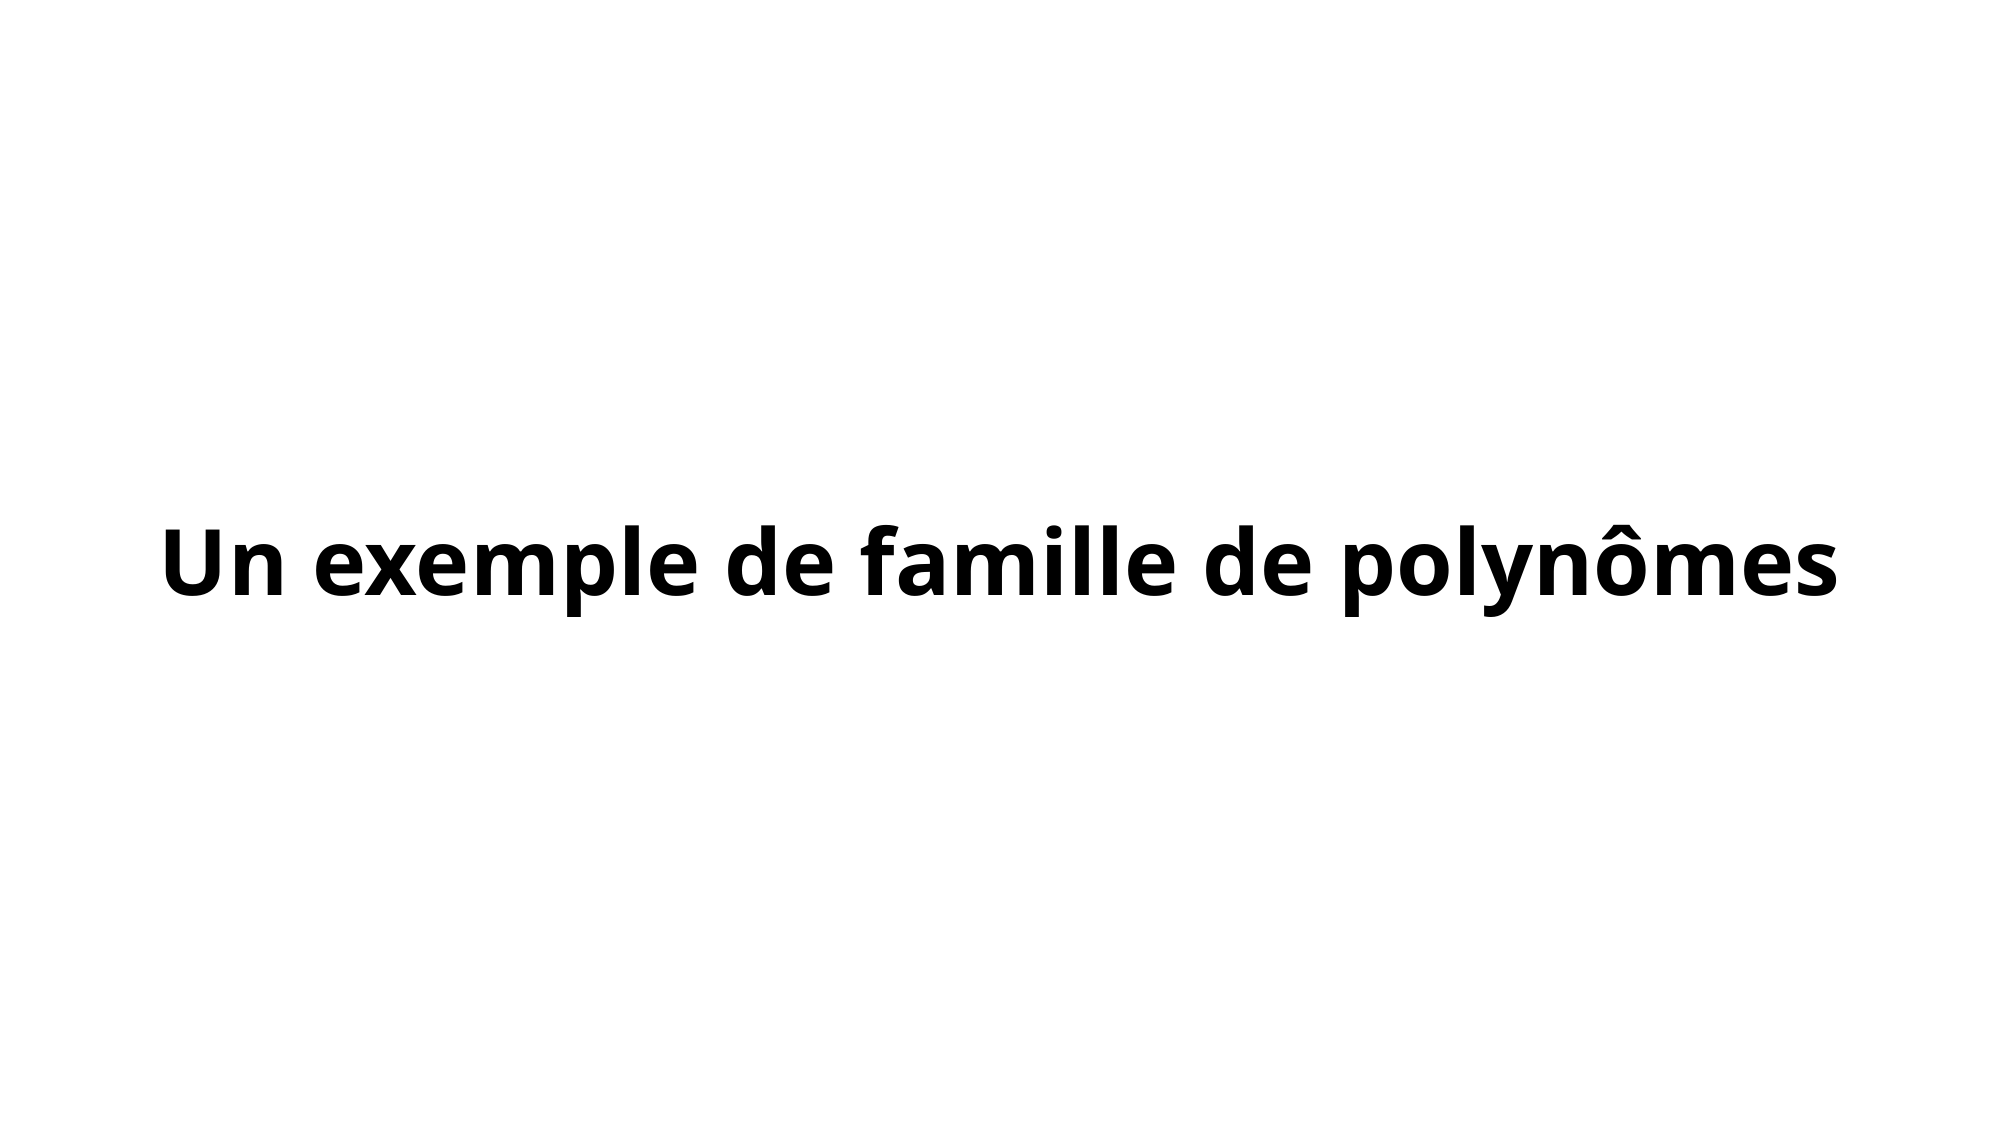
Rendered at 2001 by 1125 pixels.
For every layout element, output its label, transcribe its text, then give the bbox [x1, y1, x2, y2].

title Un exemple de famille de polynômes [137, 59, 1863, 1073]
